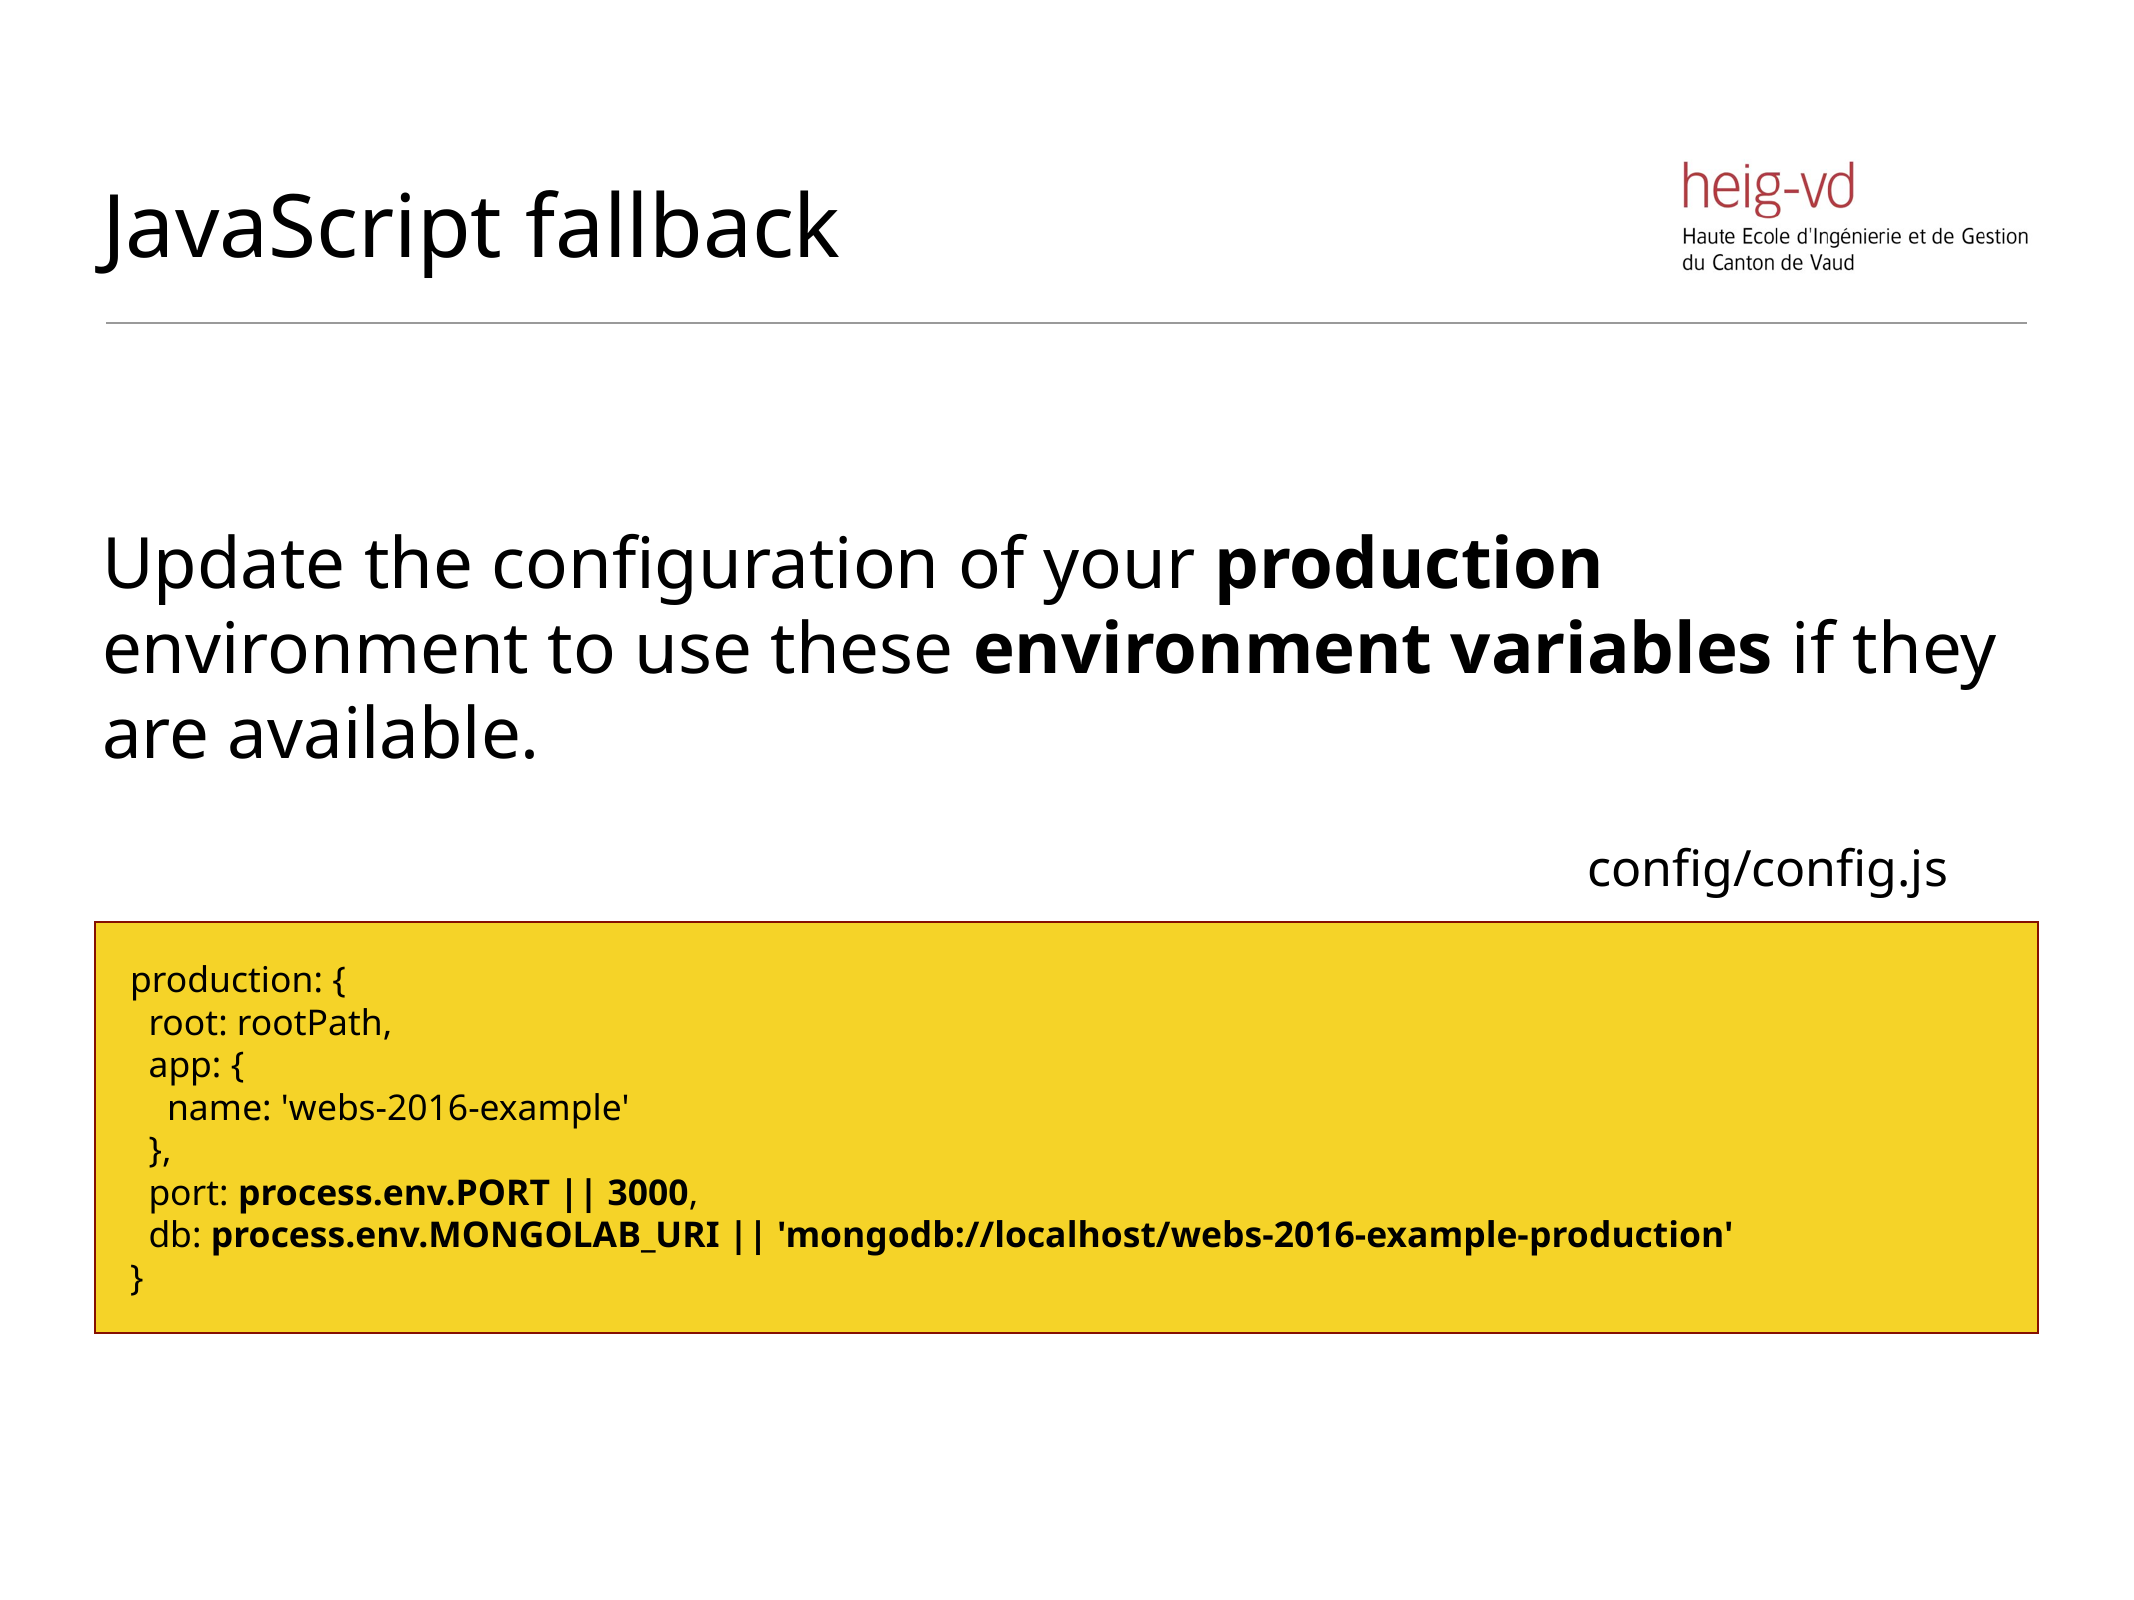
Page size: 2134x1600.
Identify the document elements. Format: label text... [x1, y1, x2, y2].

text_box production: { root: rootPath, app: { name: 'webs-2016-example' }, port: process.env.PORT || 3000, db: process.env.MONGOLAB_URI || 'mongodb://localhost/webs-2016-example-production' } [94, 921, 2039, 1333]
title JavaScript fallback [93, 54, 2040, 284]
text_box config/config.js [1578, 828, 1957, 906]
text_box Update the configuration of your production environment to use these environment variables if they are available. [93, 509, 2040, 781]
